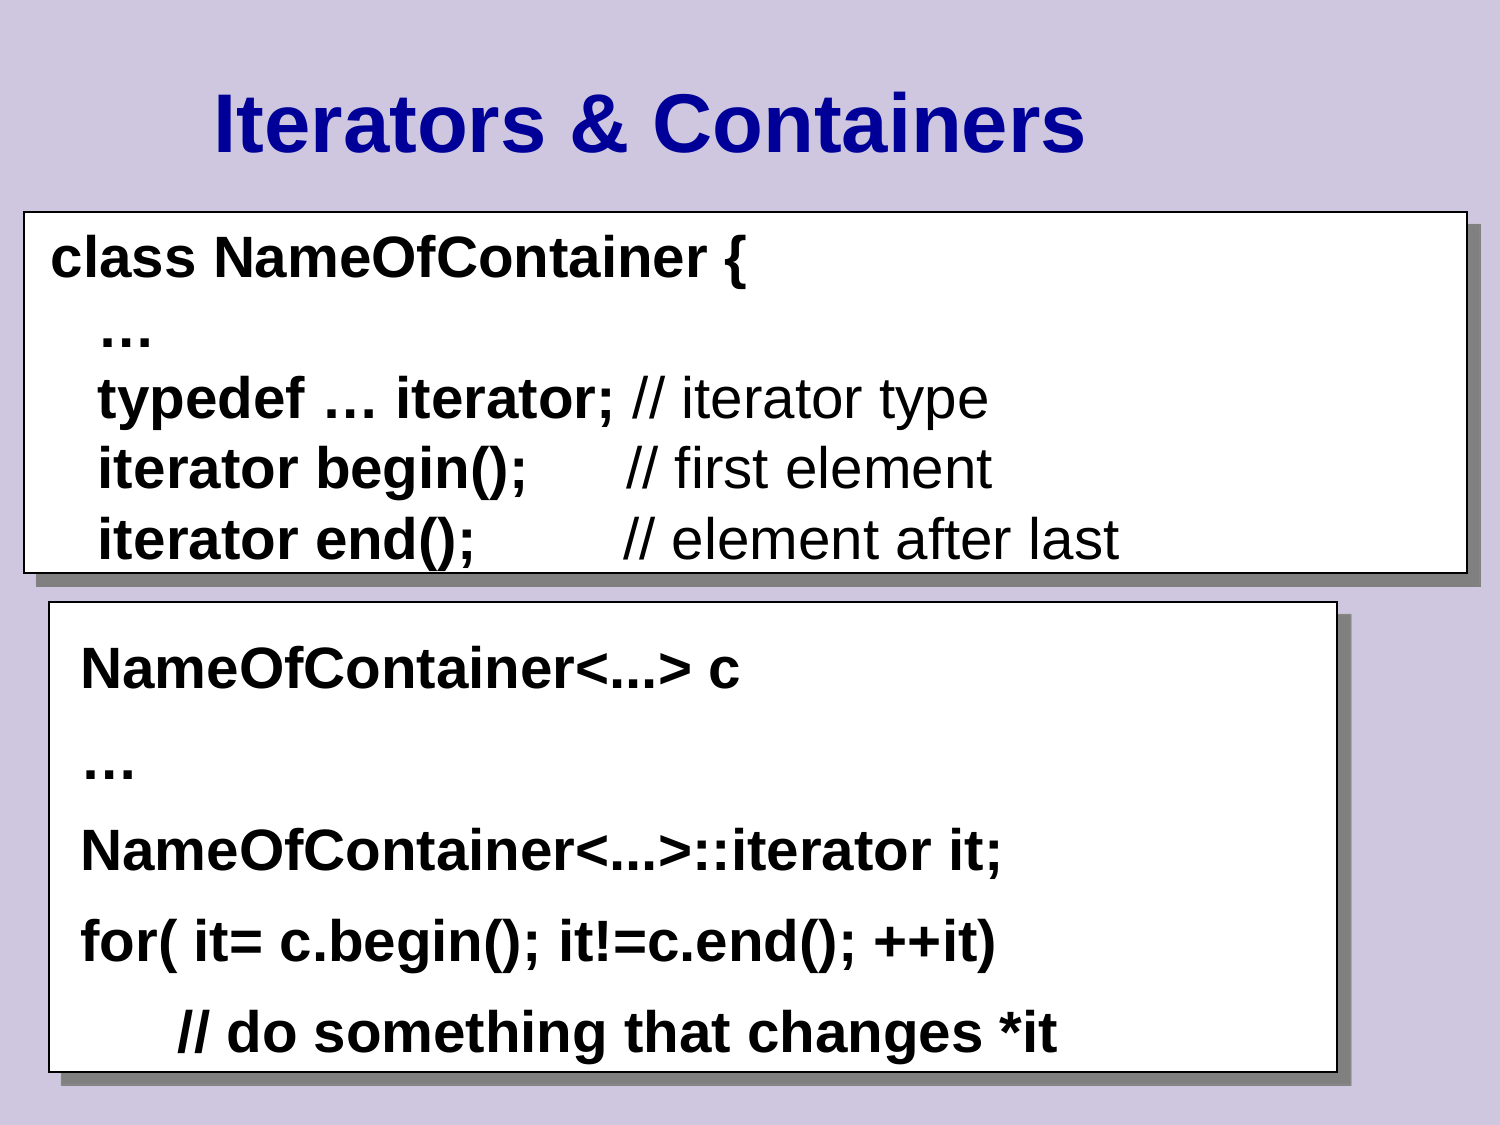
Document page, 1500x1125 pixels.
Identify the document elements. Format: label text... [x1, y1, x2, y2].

text_box NameOfContainer<...> c … NameOfContainer<...>::iterator it; for( it= c.begin(); it!=c.end(); ++it) // do something that changes *it [49, 878, 1338, 1072]
text_box [23, 212, 1468, 574]
title Iterators & Containers [198, 17, 1468, 220]
list class NameOfContainer { … typedef … iterator; // iterator type iterator begin(); // first element iterator end(); // element after last [35, 224, 1500, 878]
